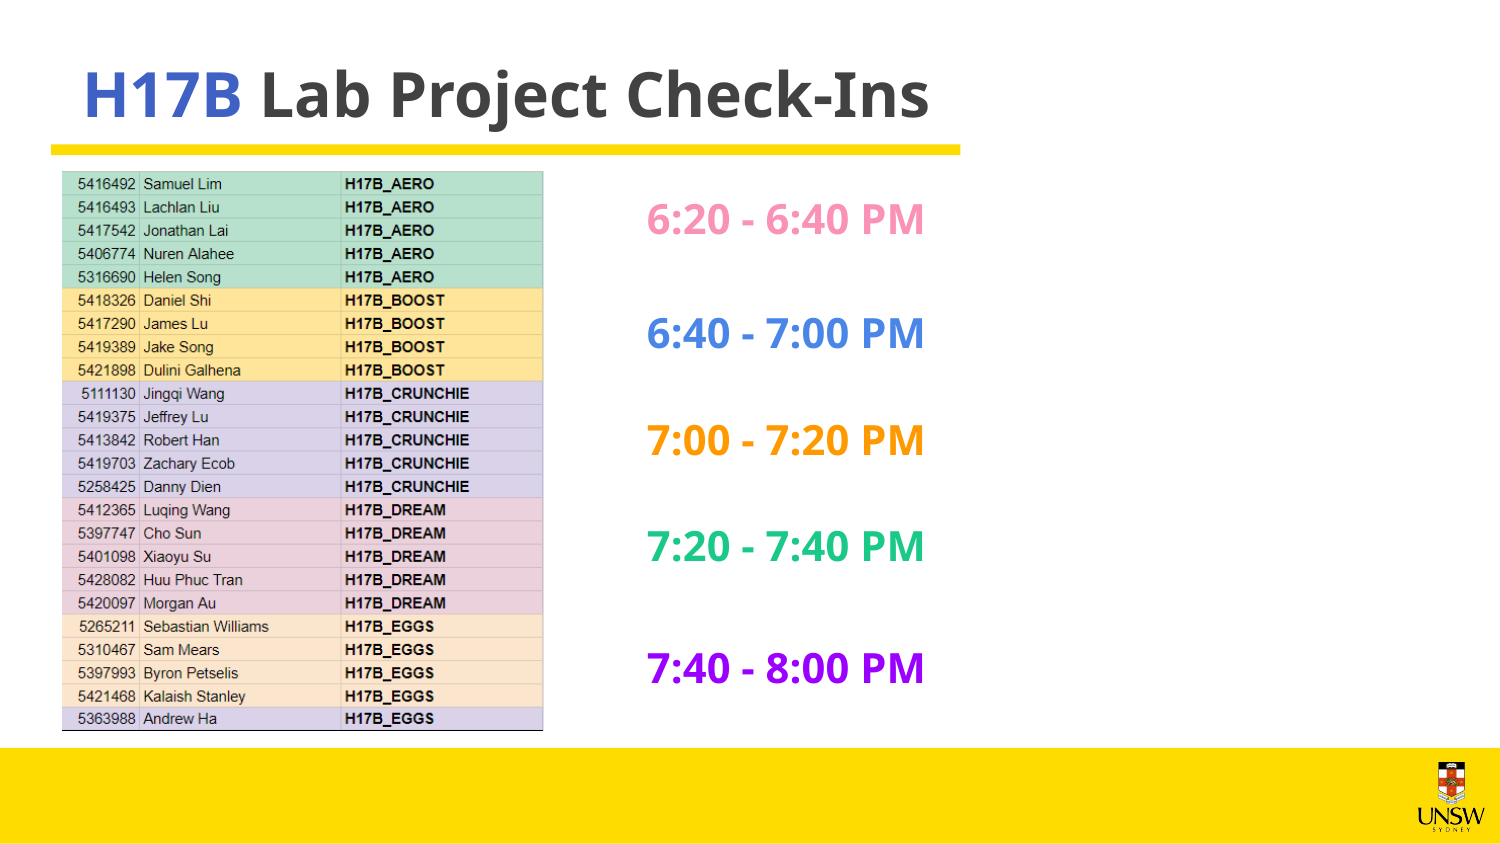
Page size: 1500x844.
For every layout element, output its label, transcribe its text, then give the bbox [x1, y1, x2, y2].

text_box 7:00 - 7:20 PM [631, 399, 1102, 480]
text_box 6:20 - 6:40 PM [631, 177, 1102, 258]
text_box [51, 144, 961, 156]
picture [62, 171, 544, 731]
text_box 7:20 - 7:40 PM [631, 504, 1102, 585]
text_box 7:40 - 8:00 PM [631, 626, 1102, 707]
text_box 👨‍👩‍👧‍👦 H17B Lab Project Check-Ins [51, 24, 1449, 145]
picture [1418, 762, 1485, 832]
text_box 6:40 - 7:00 PM [631, 291, 1102, 372]
